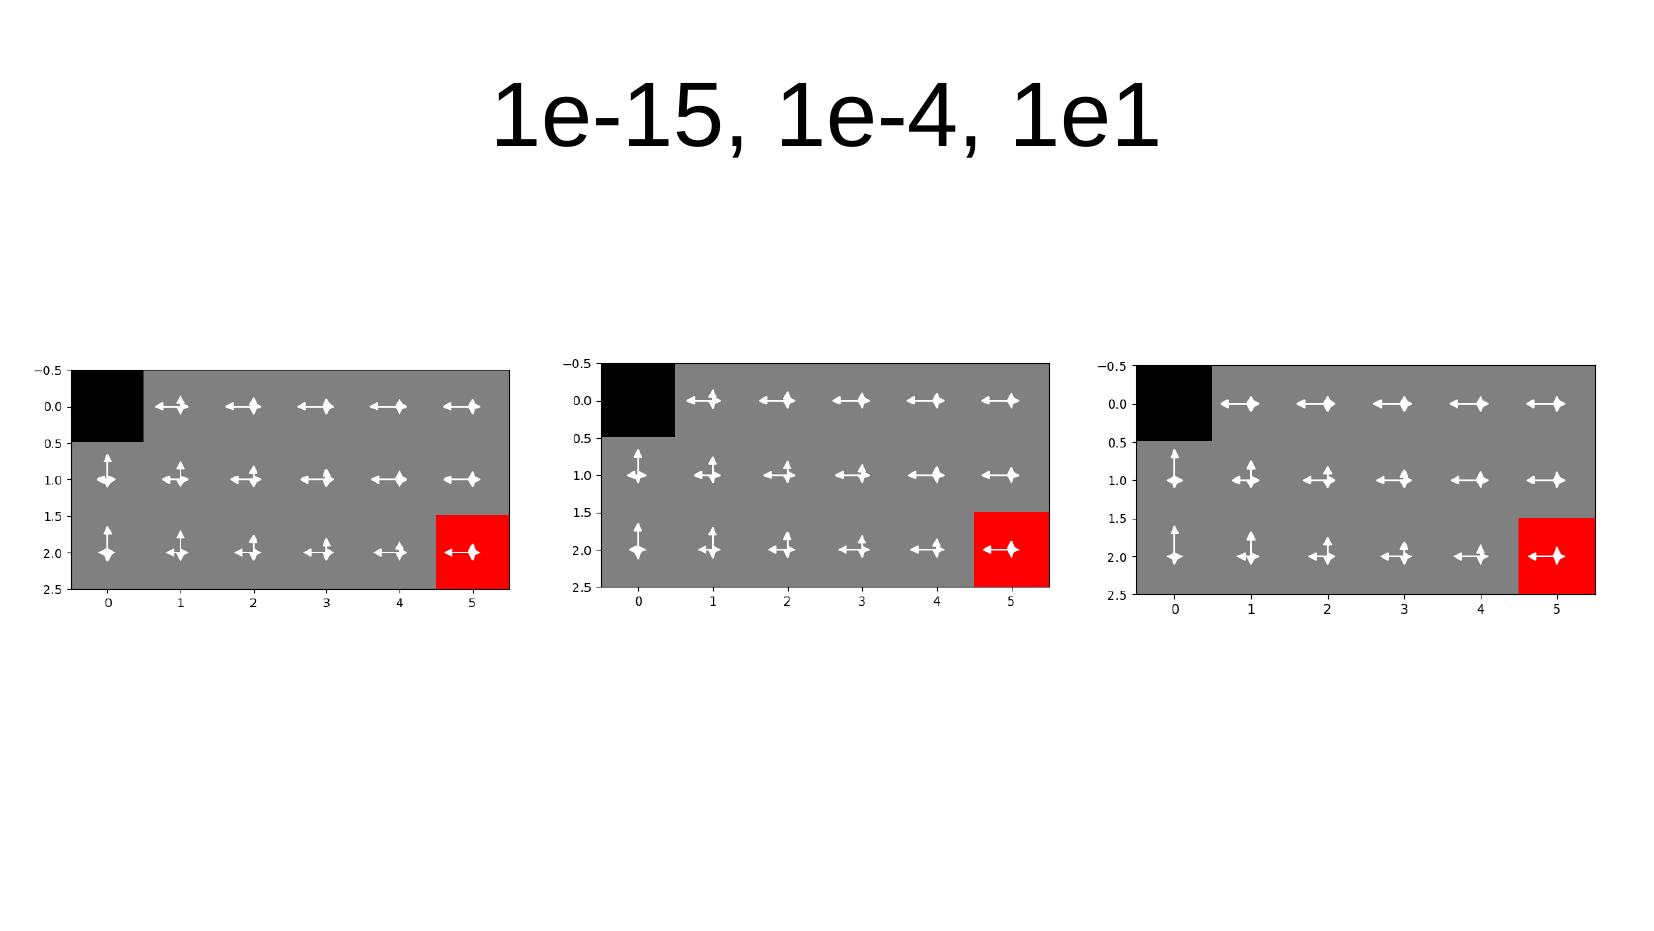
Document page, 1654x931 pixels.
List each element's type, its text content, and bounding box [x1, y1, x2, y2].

picture [0, 256, 1654, 700]
title 1e-15, 1e-4, 1e1 [82, 37, 1571, 193]
